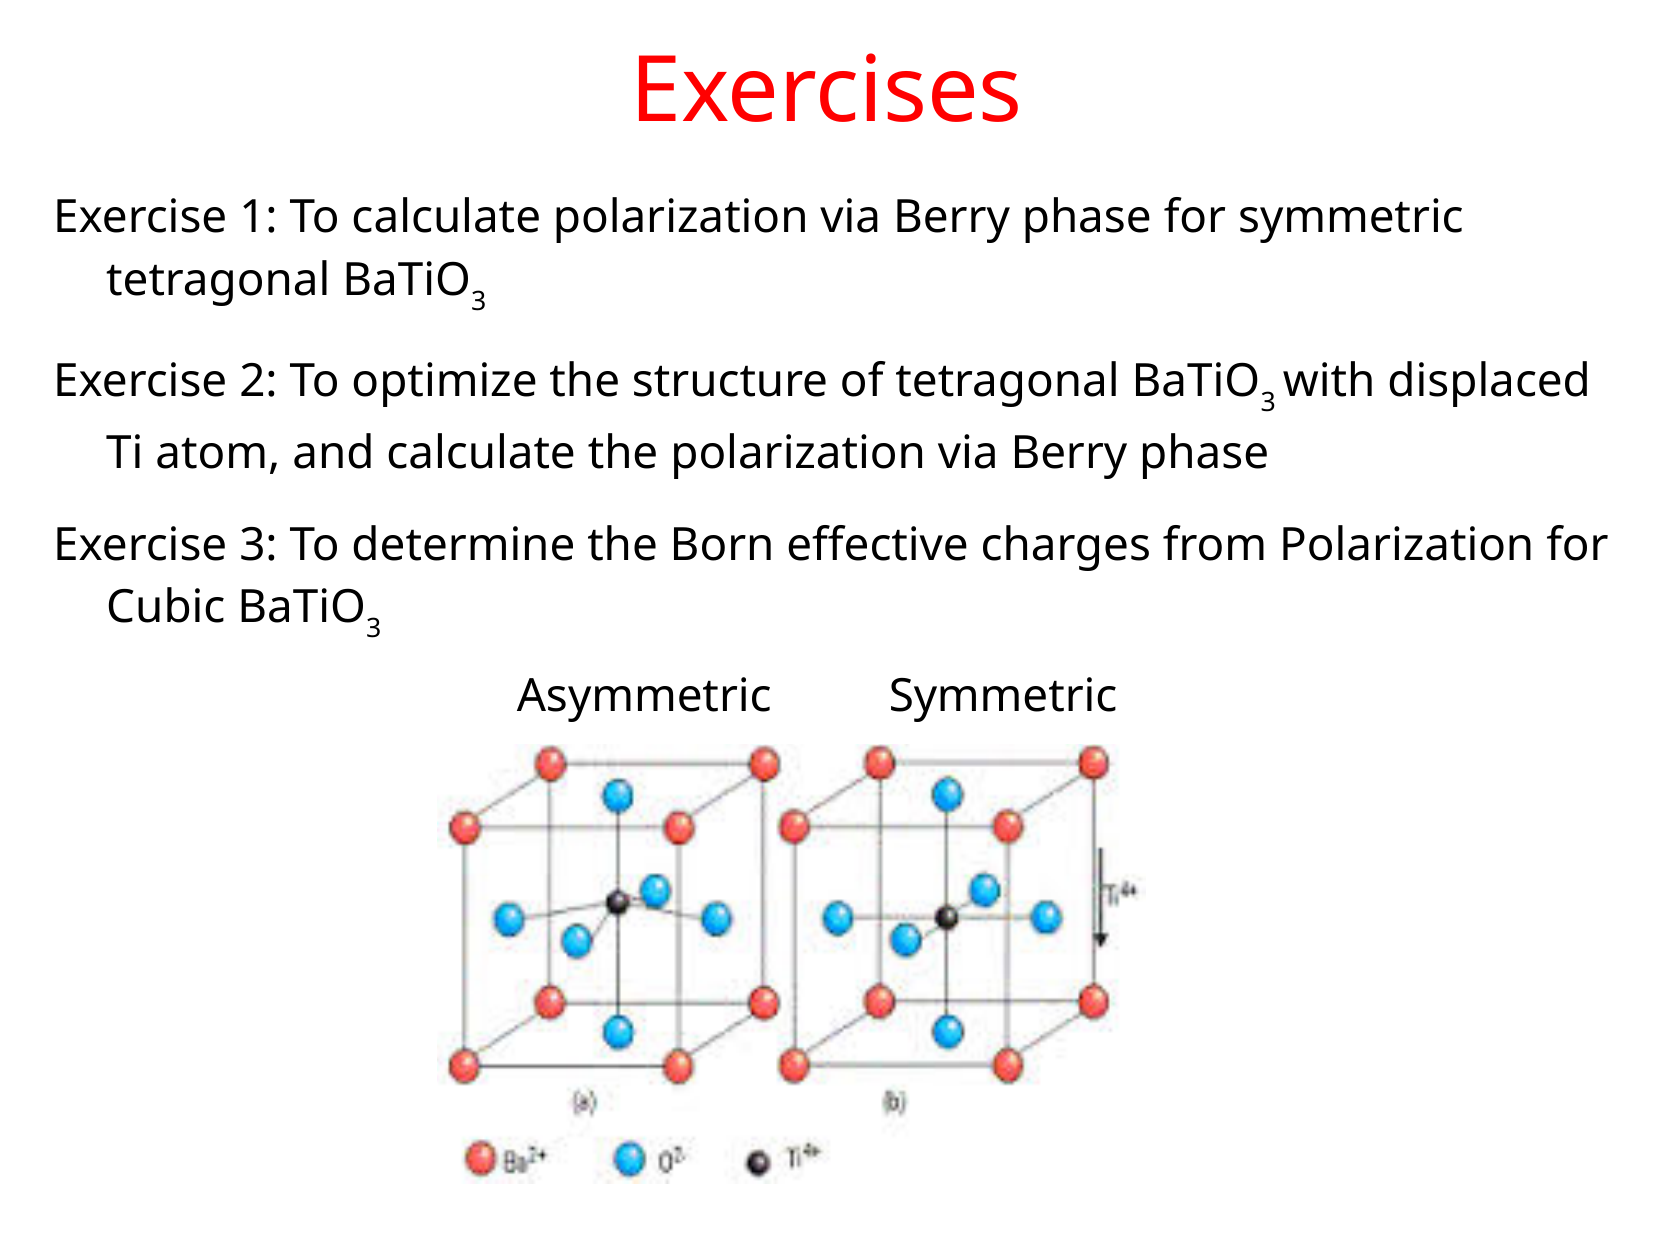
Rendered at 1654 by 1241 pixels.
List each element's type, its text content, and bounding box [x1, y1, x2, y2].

title Exercises [82, 0, 1571, 183]
list To calculate polarization via Berry phase for symmetric tetragonal BaTiO3 To optimize the structure of tetragonal BaTiO3 with displaced Ti atom, and calculate the polarization via Berry phase To determine the Born effective charges from Polarization for Cubic BaTiO3 [35, 183, 1619, 1016]
text_box Symmetric [874, 655, 1107, 738]
text_box Asymmetric [502, 655, 757, 738]
picture [437, 744, 1146, 1185]
